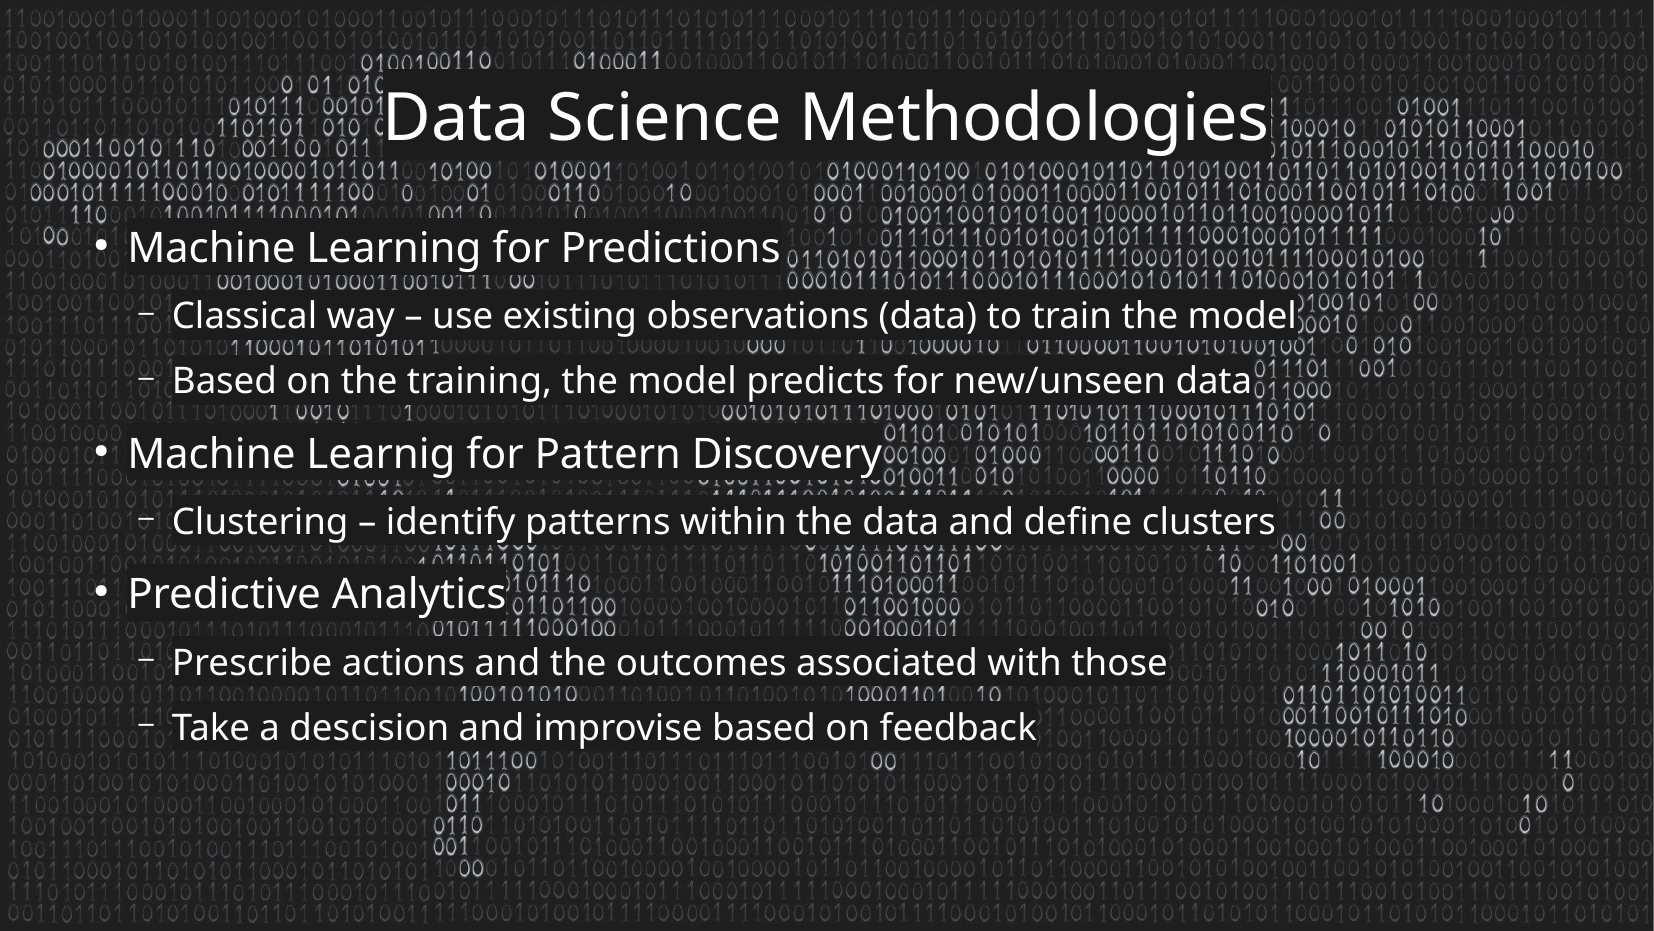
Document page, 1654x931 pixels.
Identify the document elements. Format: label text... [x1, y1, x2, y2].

picture [0, 0, 1654, 931]
title Data Science Methodologies [82, 37, 1571, 193]
list Machine Learning for Predictions Classical way – use existing observations (data) to train the model Based on the training, the model predicts for new/unseen data Machine Learnig for Pattern Discovery Clustering – identify patterns within the data and define clusters Predictive Analytics Prescribe actions and the outcomes associated with those Take a descision and improvise based on feedback [82, 217, 1571, 758]
